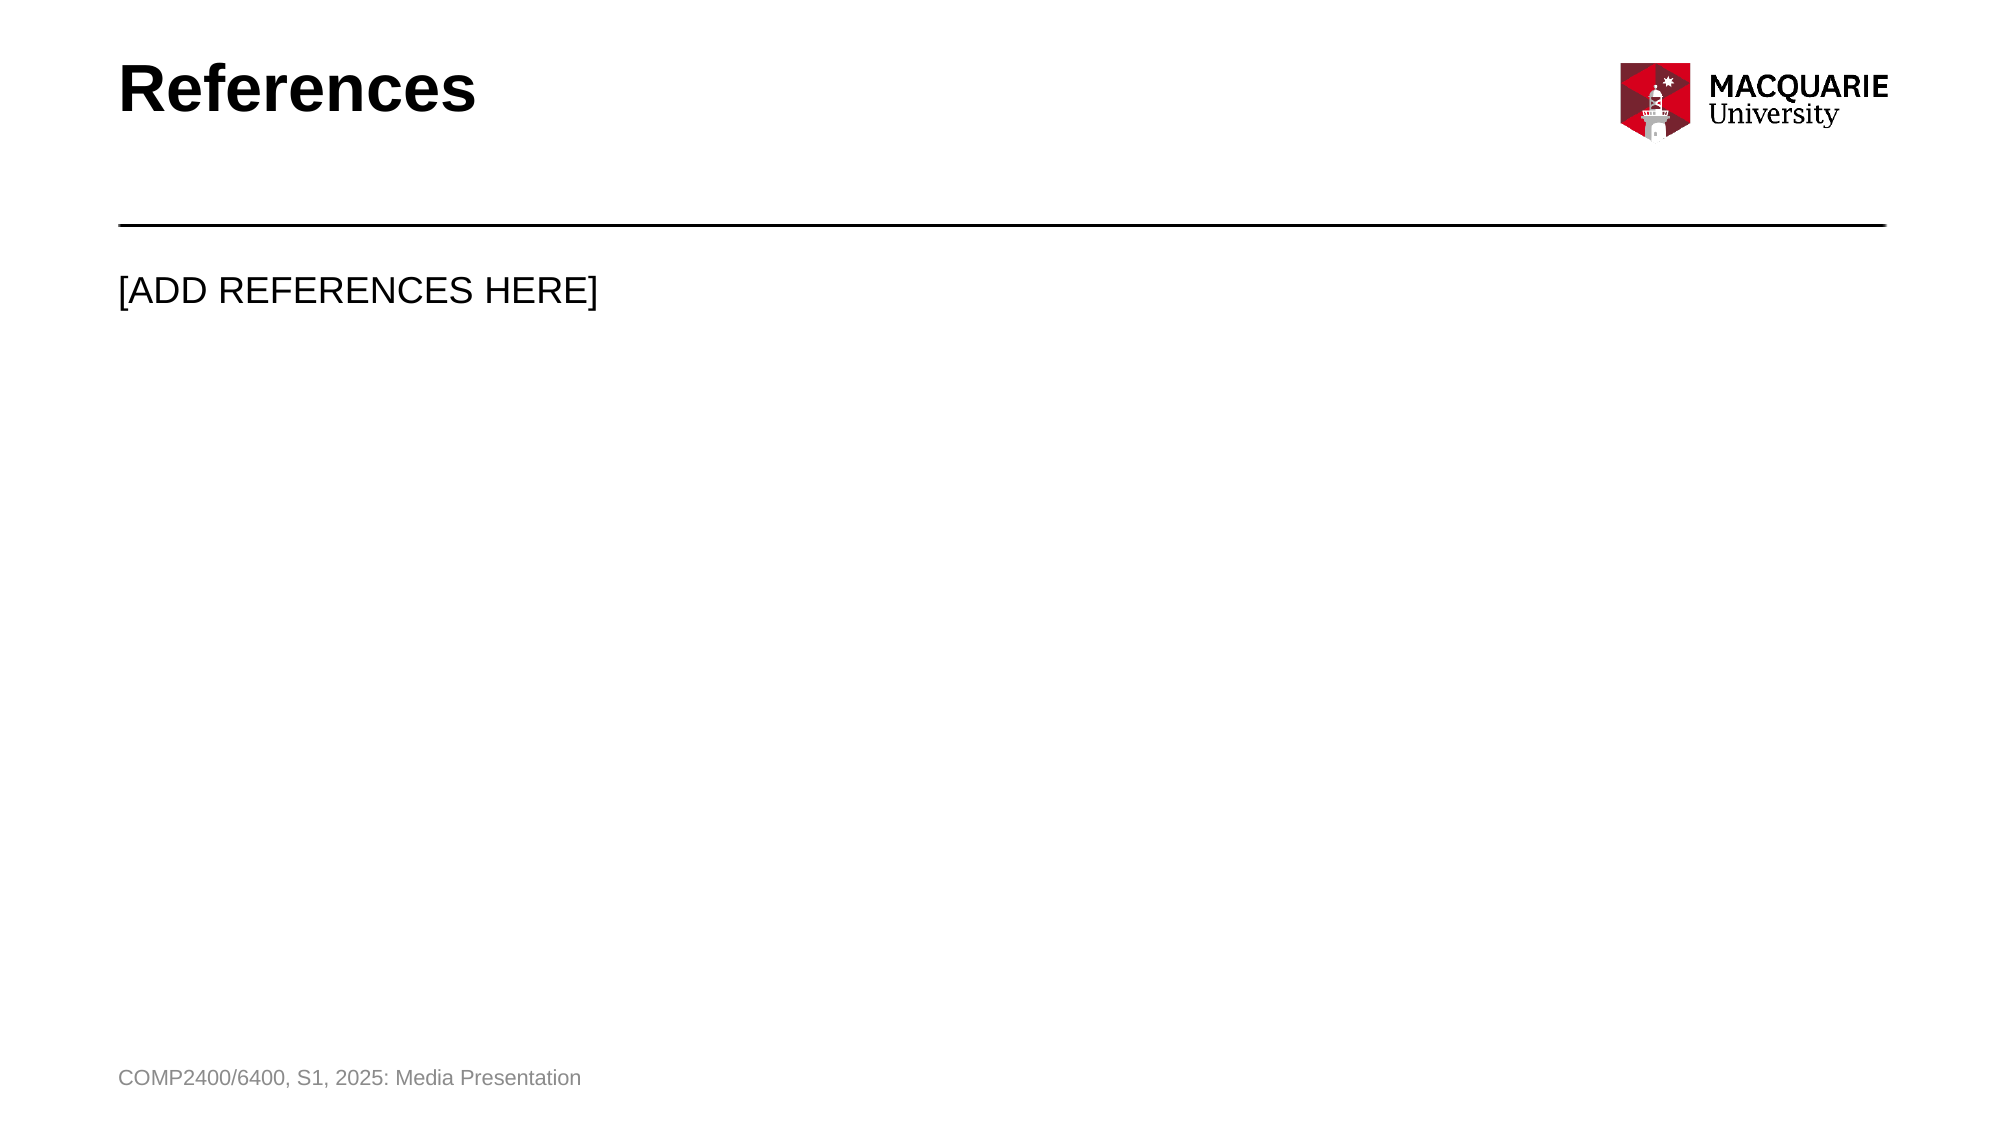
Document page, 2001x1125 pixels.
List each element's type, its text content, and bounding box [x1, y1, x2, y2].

list [ADD REFERENCES HERE] [118, 265, 1890, 1009]
title References [118, 45, 1506, 152]
picture [1586, 35, 1922, 161]
